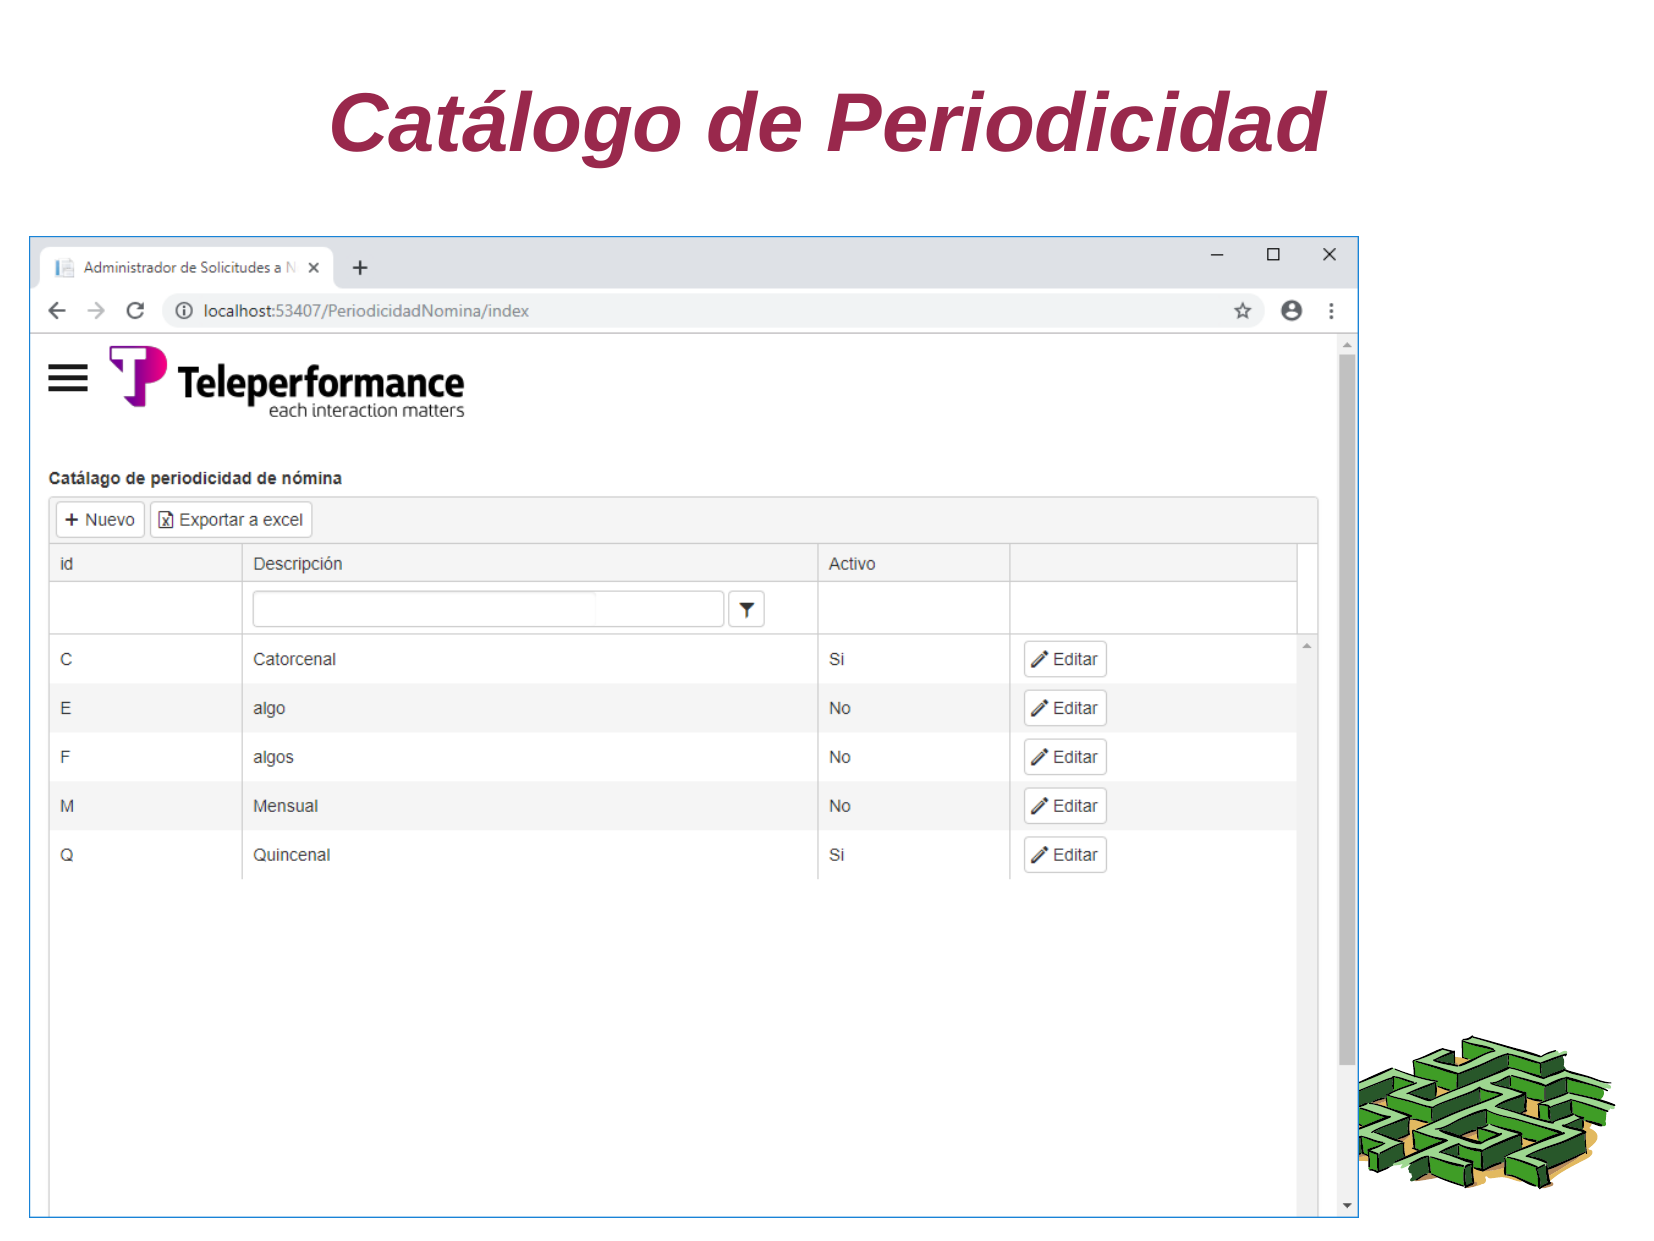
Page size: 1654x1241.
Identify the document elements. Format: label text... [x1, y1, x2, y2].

title Catálogo de Periodicidad [121, 19, 1534, 227]
picture [29, 236, 1359, 1218]
